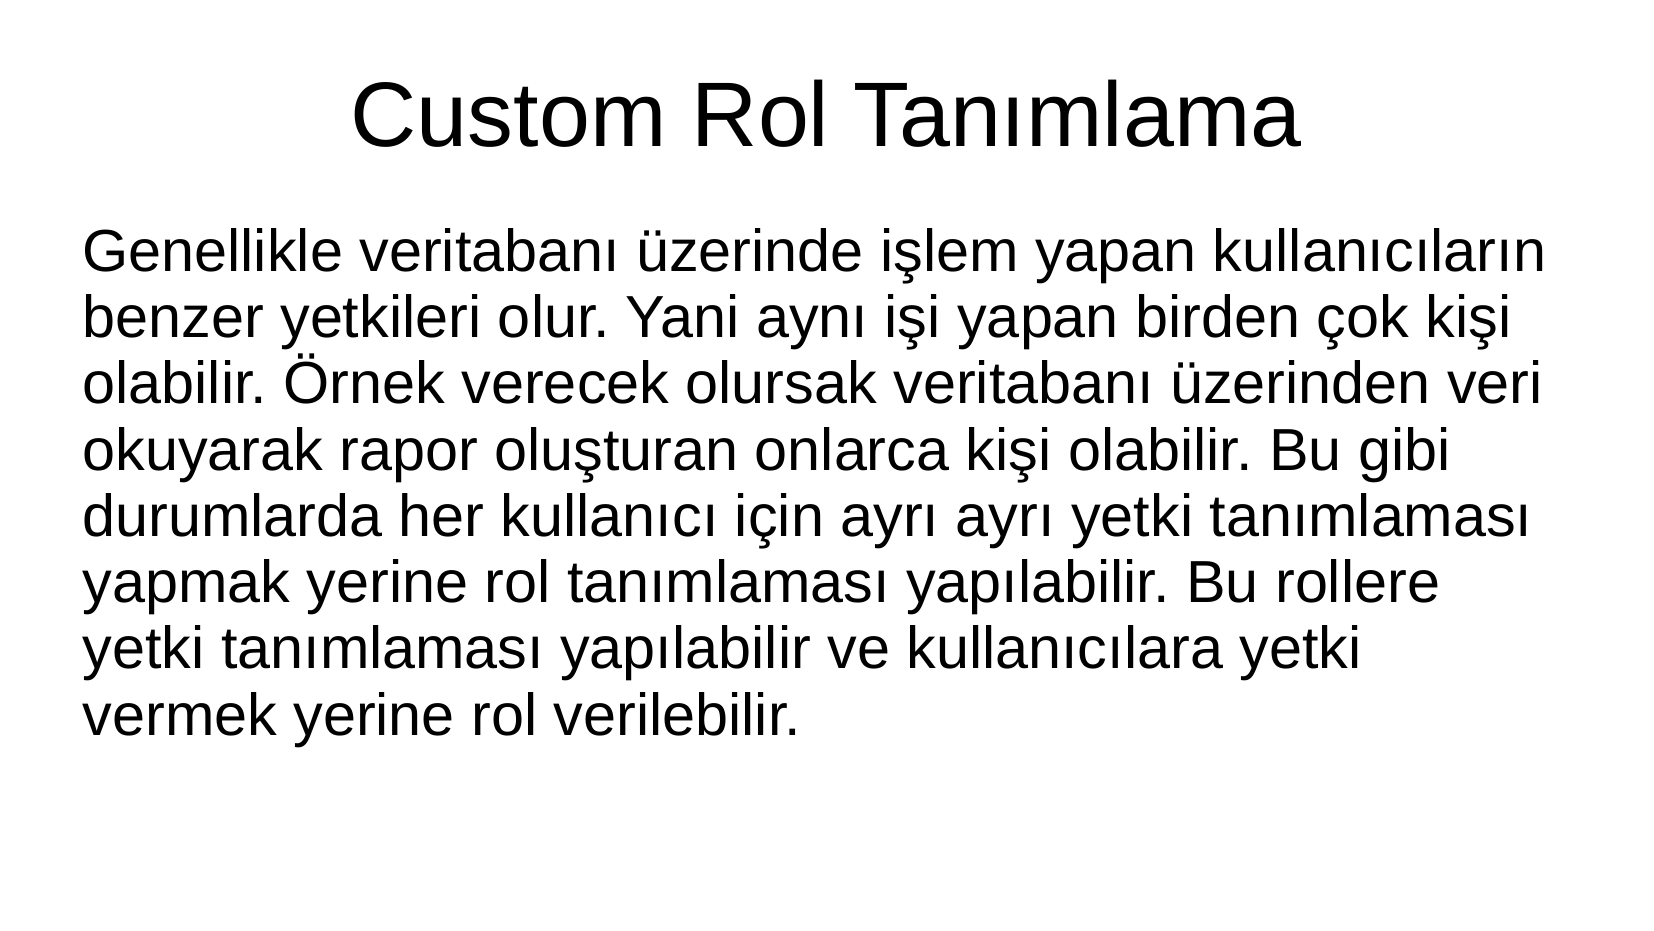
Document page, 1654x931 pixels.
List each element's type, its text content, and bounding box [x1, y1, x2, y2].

title Custom Rol Tanımlama [82, 37, 1571, 193]
list Genellikle veritabanı üzerinde işlem yapan kullanıcıların benzer yetkileri olur. Yani aynı işi yapan birden çok kişi olabilir. Örnek verecek olursak veritabanı üzerinden veri okuyarak rapor oluşturan onlarca kişi olabilir. Bu gibi durumlarda her kullanıcı için ayrı ayrı yetki tanımlaması yapmak yerine rol tanımlaması yapılabilir. Bu rollere yetki tanımlaması yapılabilir ve kullanıcılara yetki vermek yerine rol verilebilir. [82, 217, 1571, 758]
